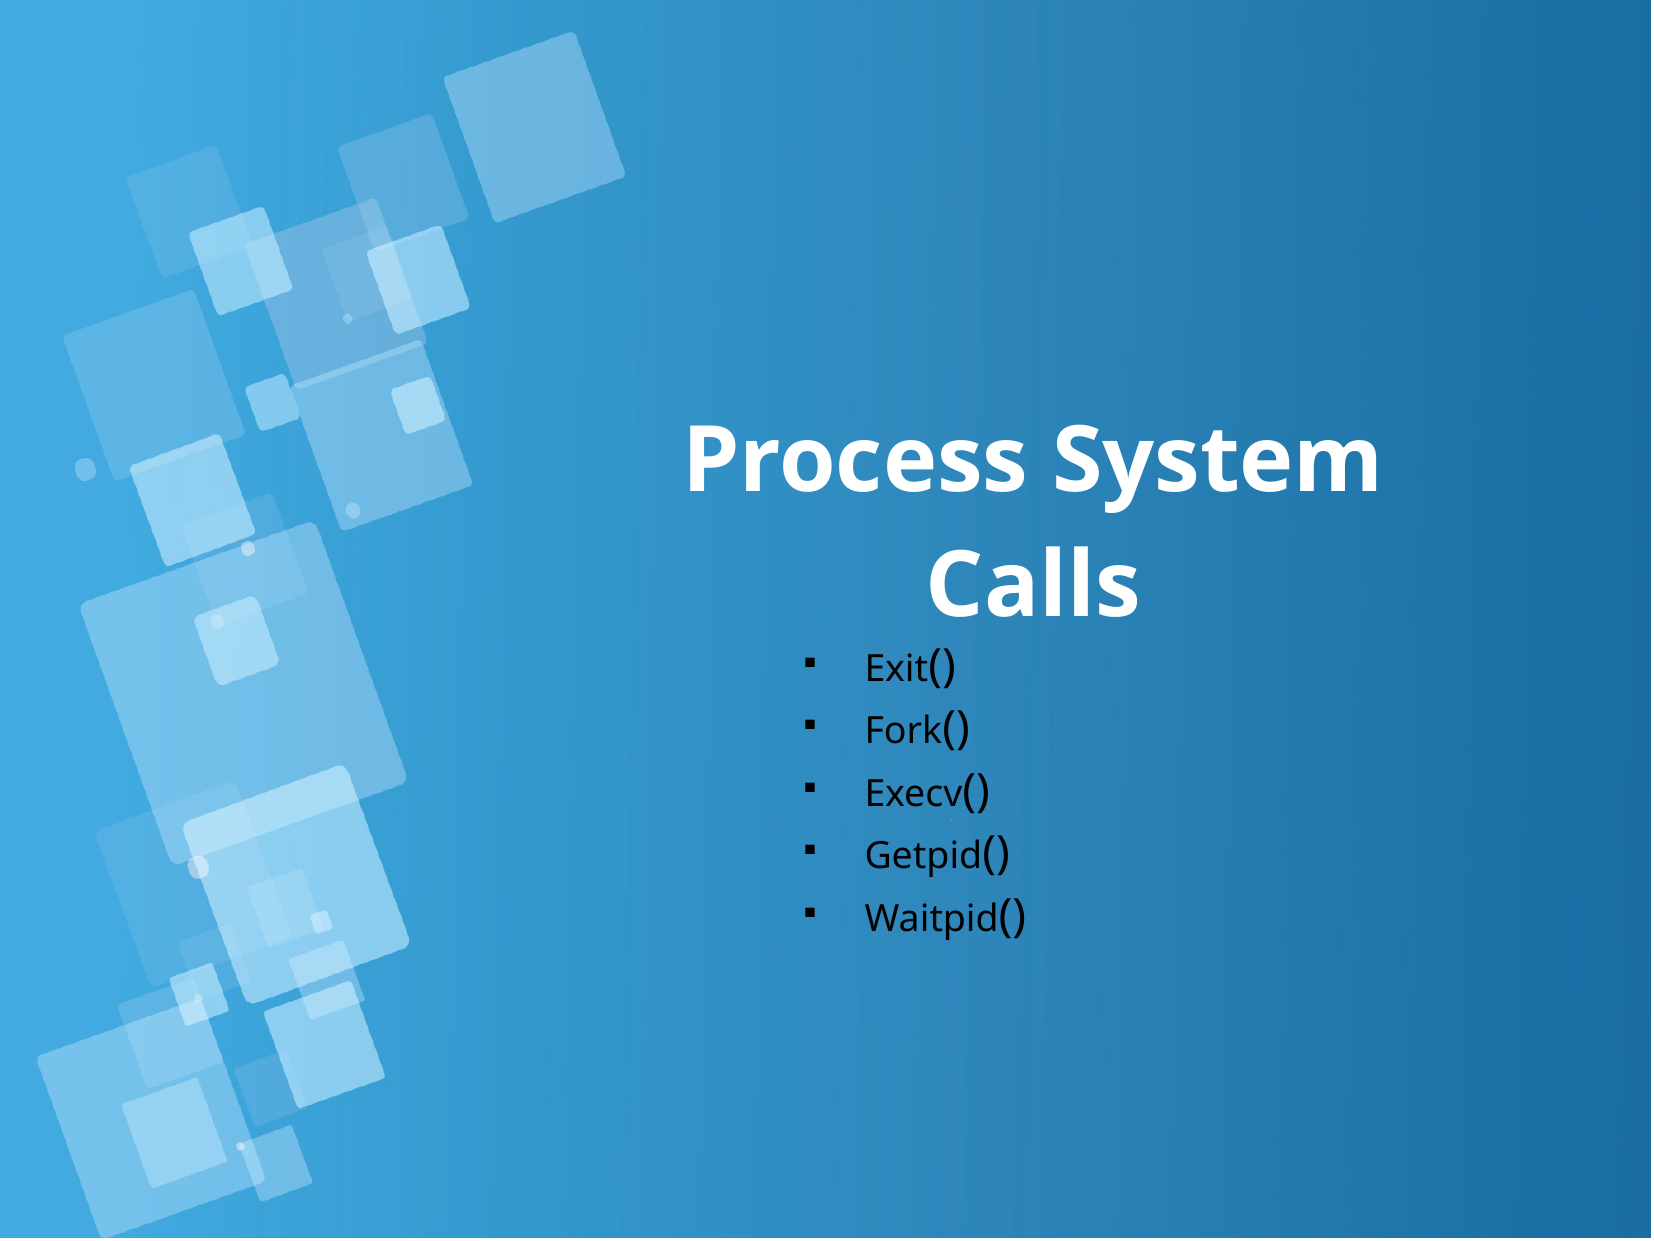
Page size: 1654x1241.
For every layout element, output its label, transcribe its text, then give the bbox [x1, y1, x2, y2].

list Exit() Fork() Execv() Getpid() Waitpid() [805, 632, 1497, 899]
picture [0, 0, 1651, 1238]
title Process System Calls [570, 407, 1497, 630]
